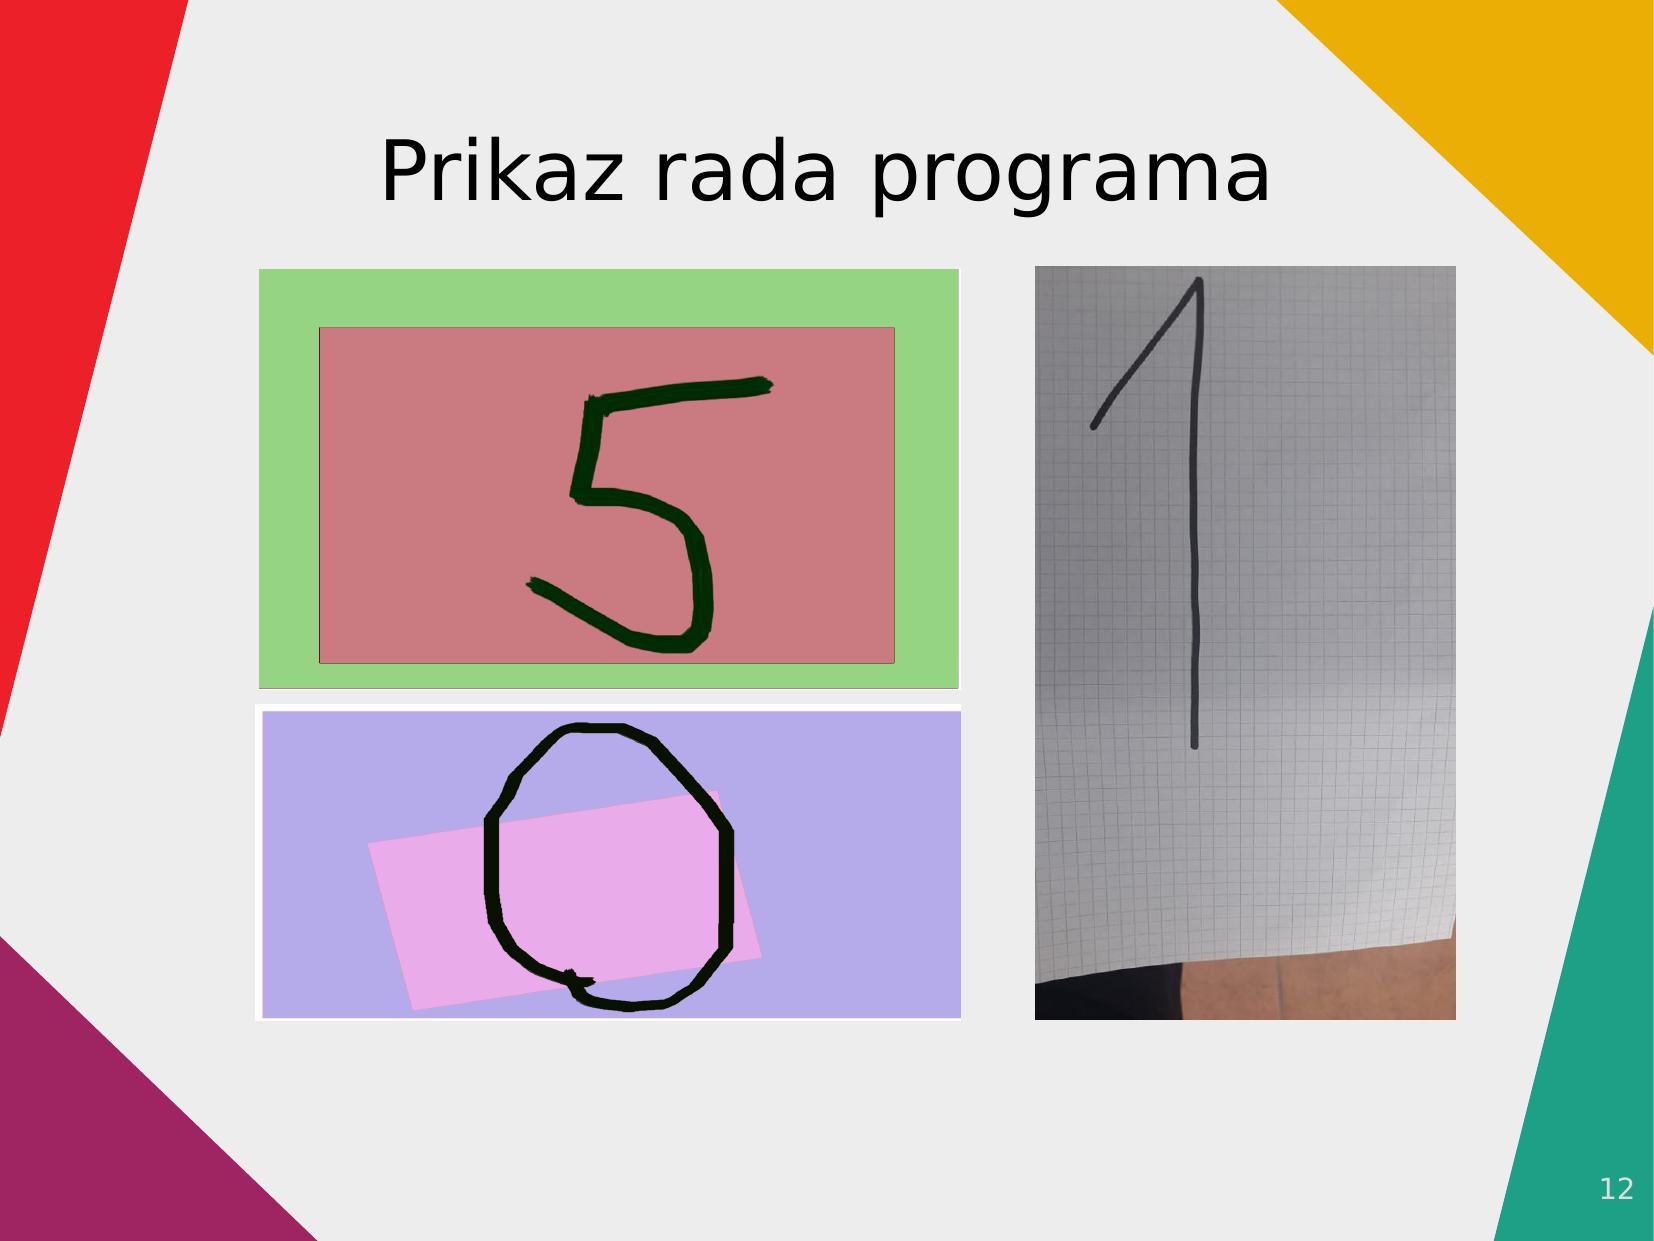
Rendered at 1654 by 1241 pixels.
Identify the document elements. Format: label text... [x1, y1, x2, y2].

picture [255, 704, 961, 1021]
title Prikaz rada programa [114, 73, 1539, 271]
picture [1035, 266, 1456, 1021]
picture [259, 269, 961, 691]
